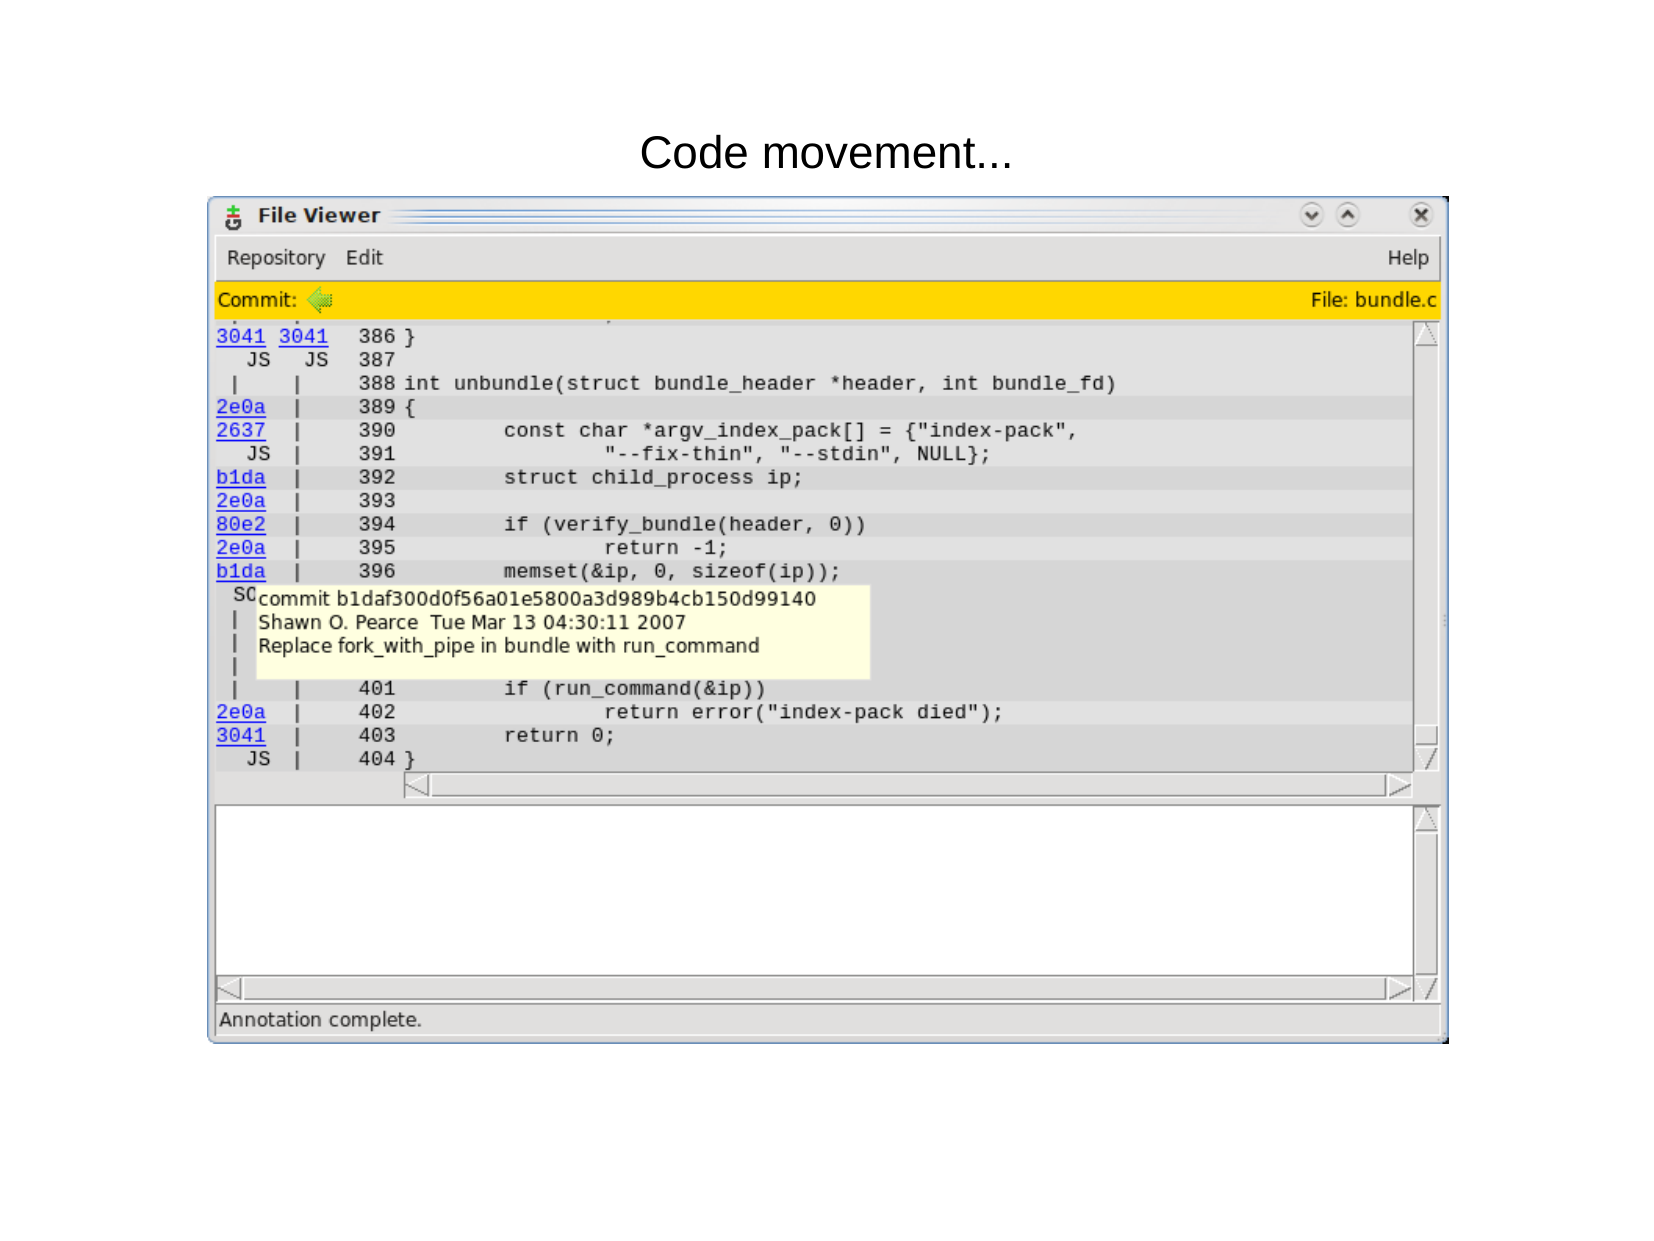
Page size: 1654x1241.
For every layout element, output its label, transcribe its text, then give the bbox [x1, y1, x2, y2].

picture [207, 250, 1449, 1044]
title Code movement... [82, 56, 1571, 250]
